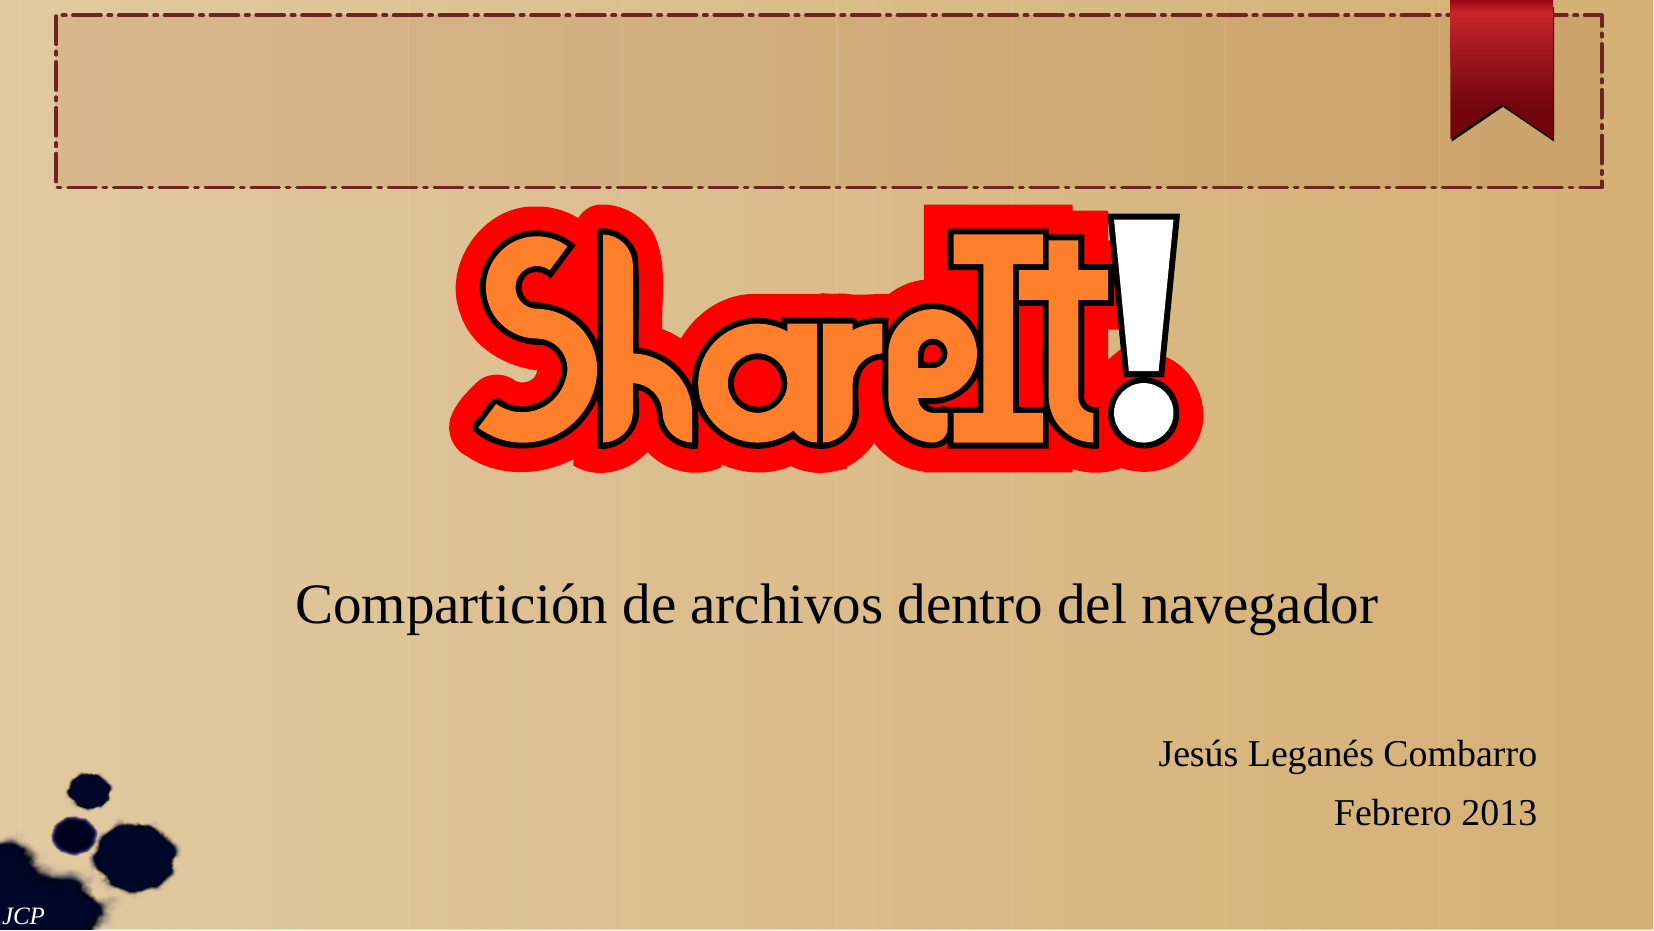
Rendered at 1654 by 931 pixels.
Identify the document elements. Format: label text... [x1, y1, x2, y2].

picture [449, 203, 1204, 473]
list Compartición de archivos dentro del navegador Jesús Leganés Combarro Febrero 2013 [82, 572, 1538, 834]
title JCP [0, 902, 48, 931]
